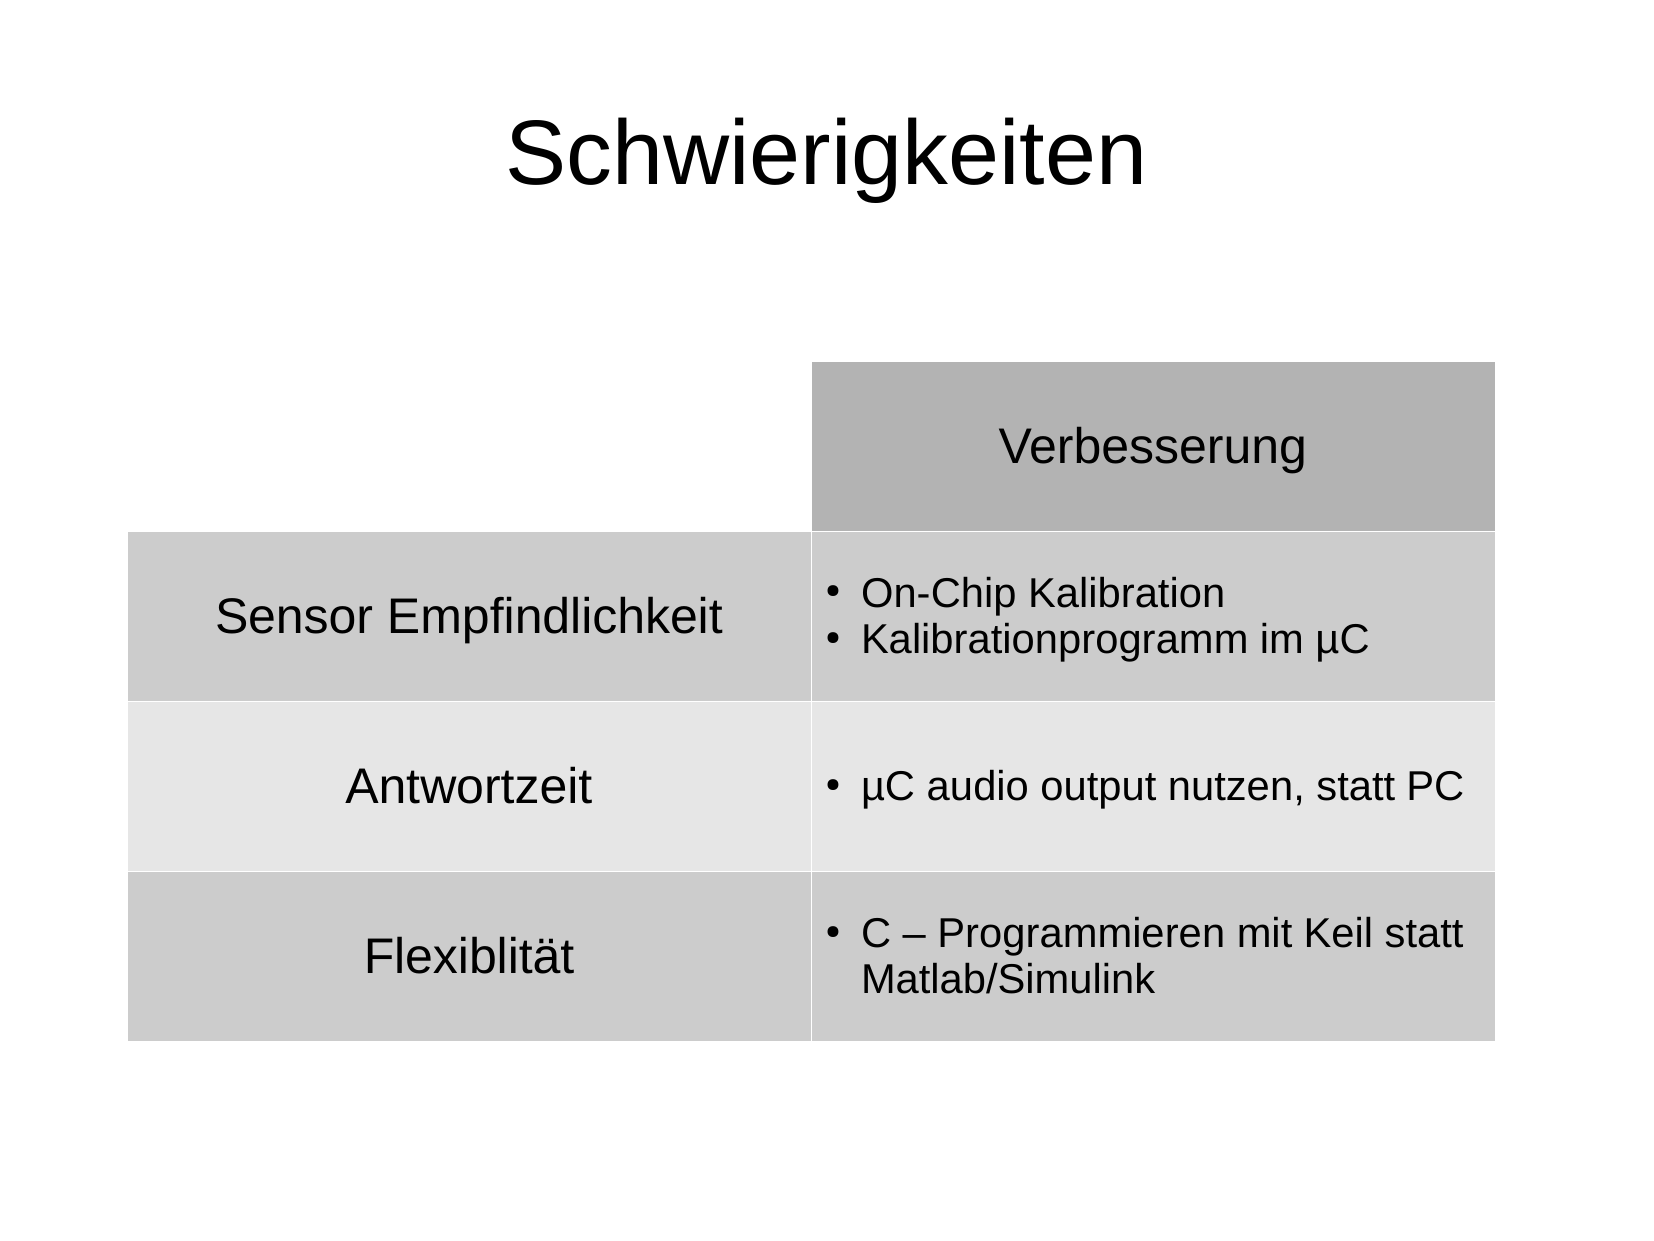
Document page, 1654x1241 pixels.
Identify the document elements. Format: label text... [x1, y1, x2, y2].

table_cell On-Chip Kalibration Kalibrationprogramm im µC [812, 532, 1495, 701]
table_cell µC audio output nutzen, statt PC [812, 702, 1495, 871]
table_cell Flexiblität [128, 872, 811, 1041]
table_cell C – Programmieren mit Keil statt Matlab/Simulink [812, 872, 1495, 1041]
table_cell Sensor Empfindlichkeit [128, 532, 811, 701]
table_header Verbesserung [812, 362, 1495, 531]
list [82, 290, 1571, 1010]
table_header [128, 362, 811, 531]
title Schwierigkeiten [82, 49, 1571, 257]
table_cell Antwortzeit [128, 702, 811, 871]
